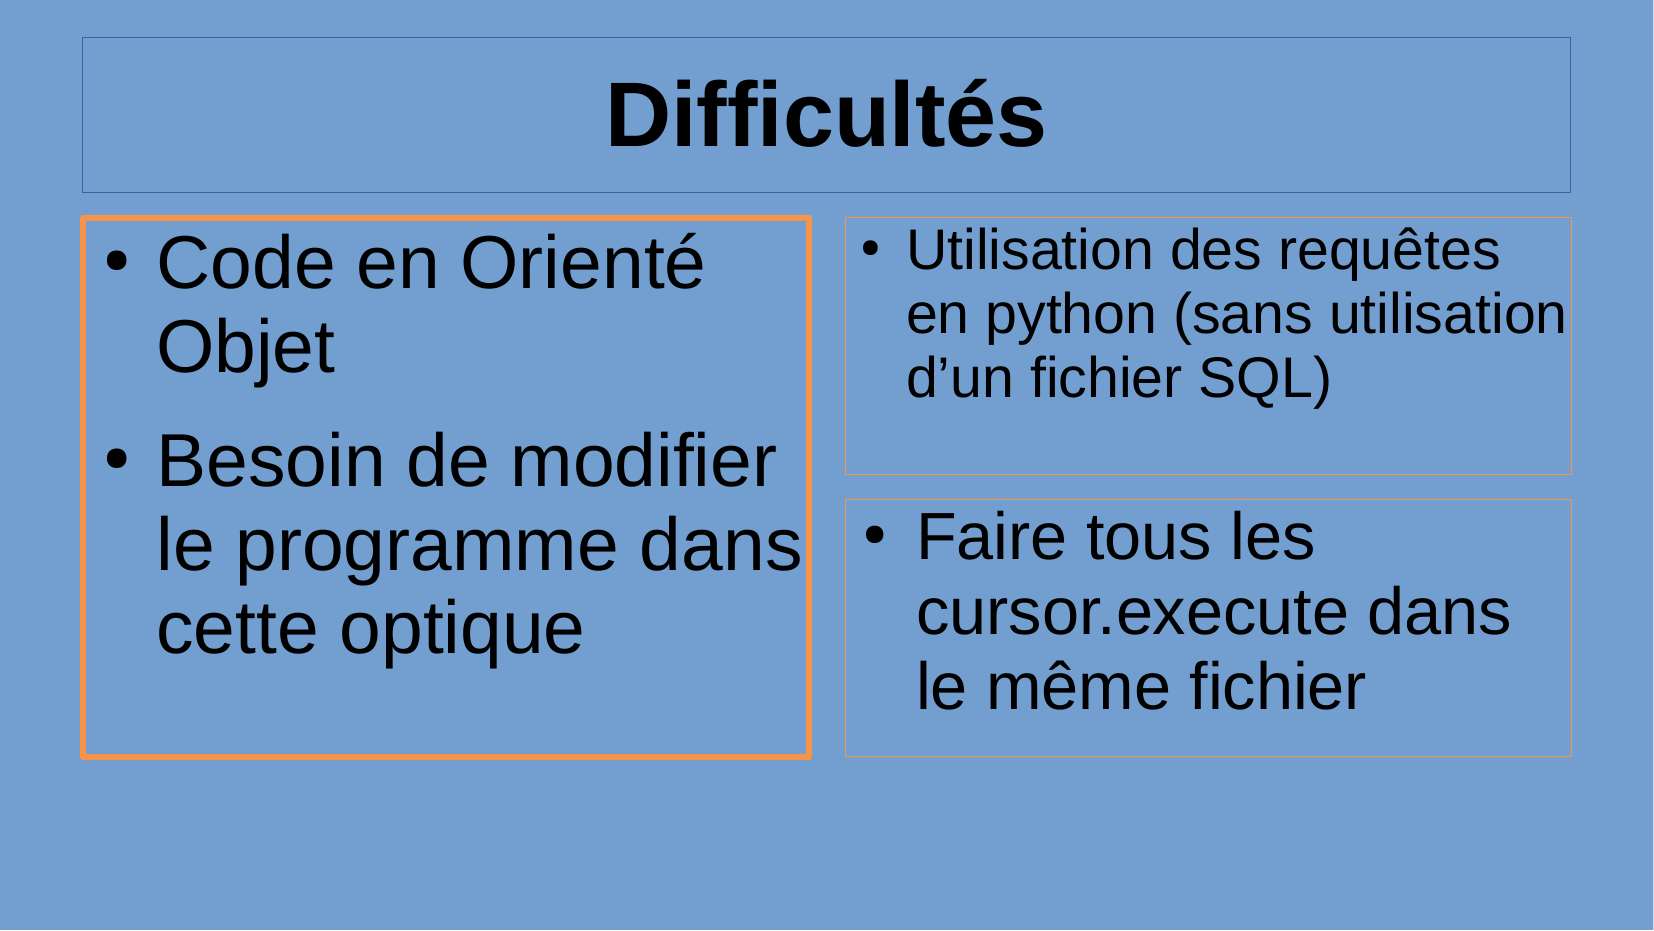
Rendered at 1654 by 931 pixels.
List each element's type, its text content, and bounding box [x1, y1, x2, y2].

list Faire tous les cursor.execute dans le même fichier [845, 499, 1572, 757]
list Code en Orienté Objet Besoin de modifier le programme dans cette optique [82, 217, 809, 758]
list Utilisation des requêtes en python (sans utilisation d’un fichier SQL) [845, 217, 1572, 475]
title Difficultés [82, 37, 1571, 193]
